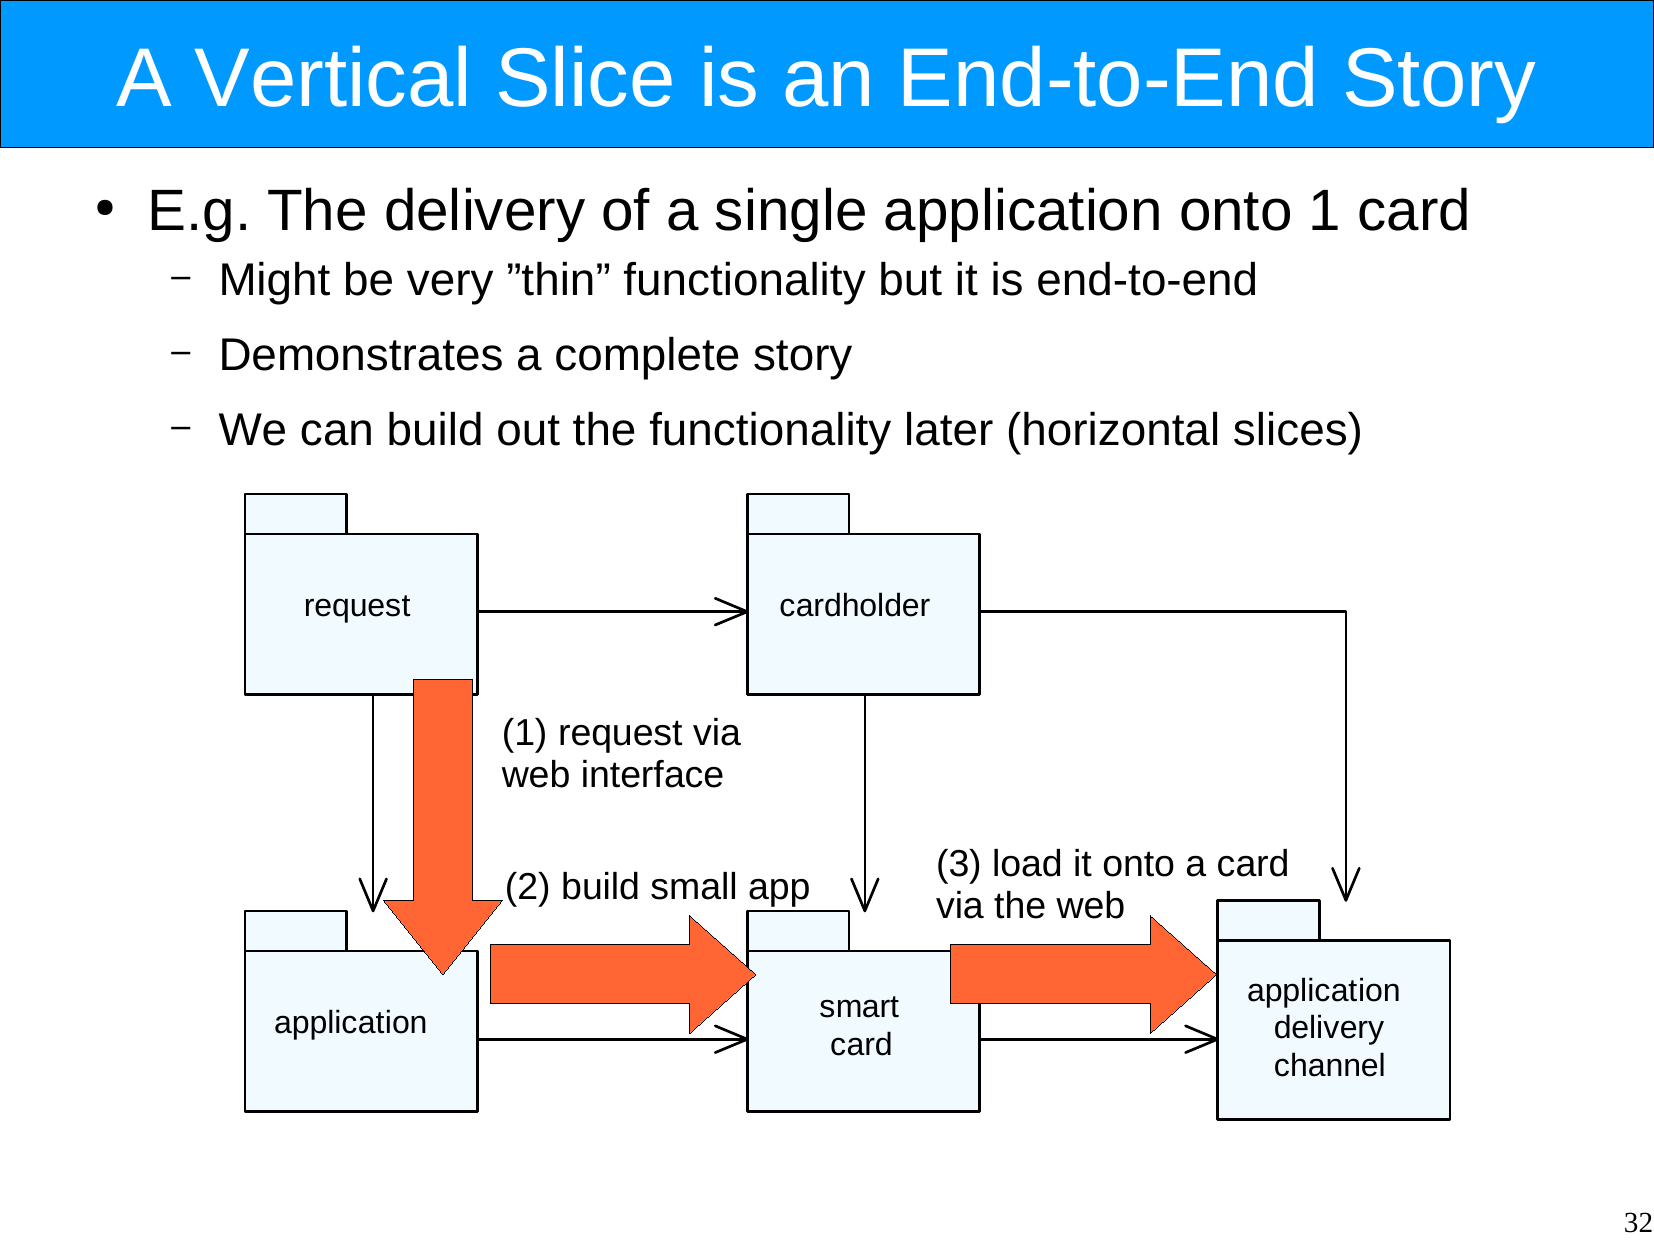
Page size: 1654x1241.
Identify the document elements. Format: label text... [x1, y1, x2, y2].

text_box (1) request via web interface [487, 704, 756, 804]
text_box [490, 915, 756, 1034]
text_box [383, 679, 491, 975]
picture [242, 491, 1453, 1123]
text_box [950, 934, 1217, 1034]
list E.g. The delivery of a single application onto 1 card Might be very ”thin” functionality but it is end-to-end Demonstrates a complete story We can build out the functionality later (horizontal slices) [76, 177, 1565, 1196]
text_box (3) load it onto a card via the web [921, 834, 1305, 934]
text_box (2) build small app [490, 857, 826, 915]
title A Vertical Slice is an End-to-End Story [82, 21, 1571, 135]
